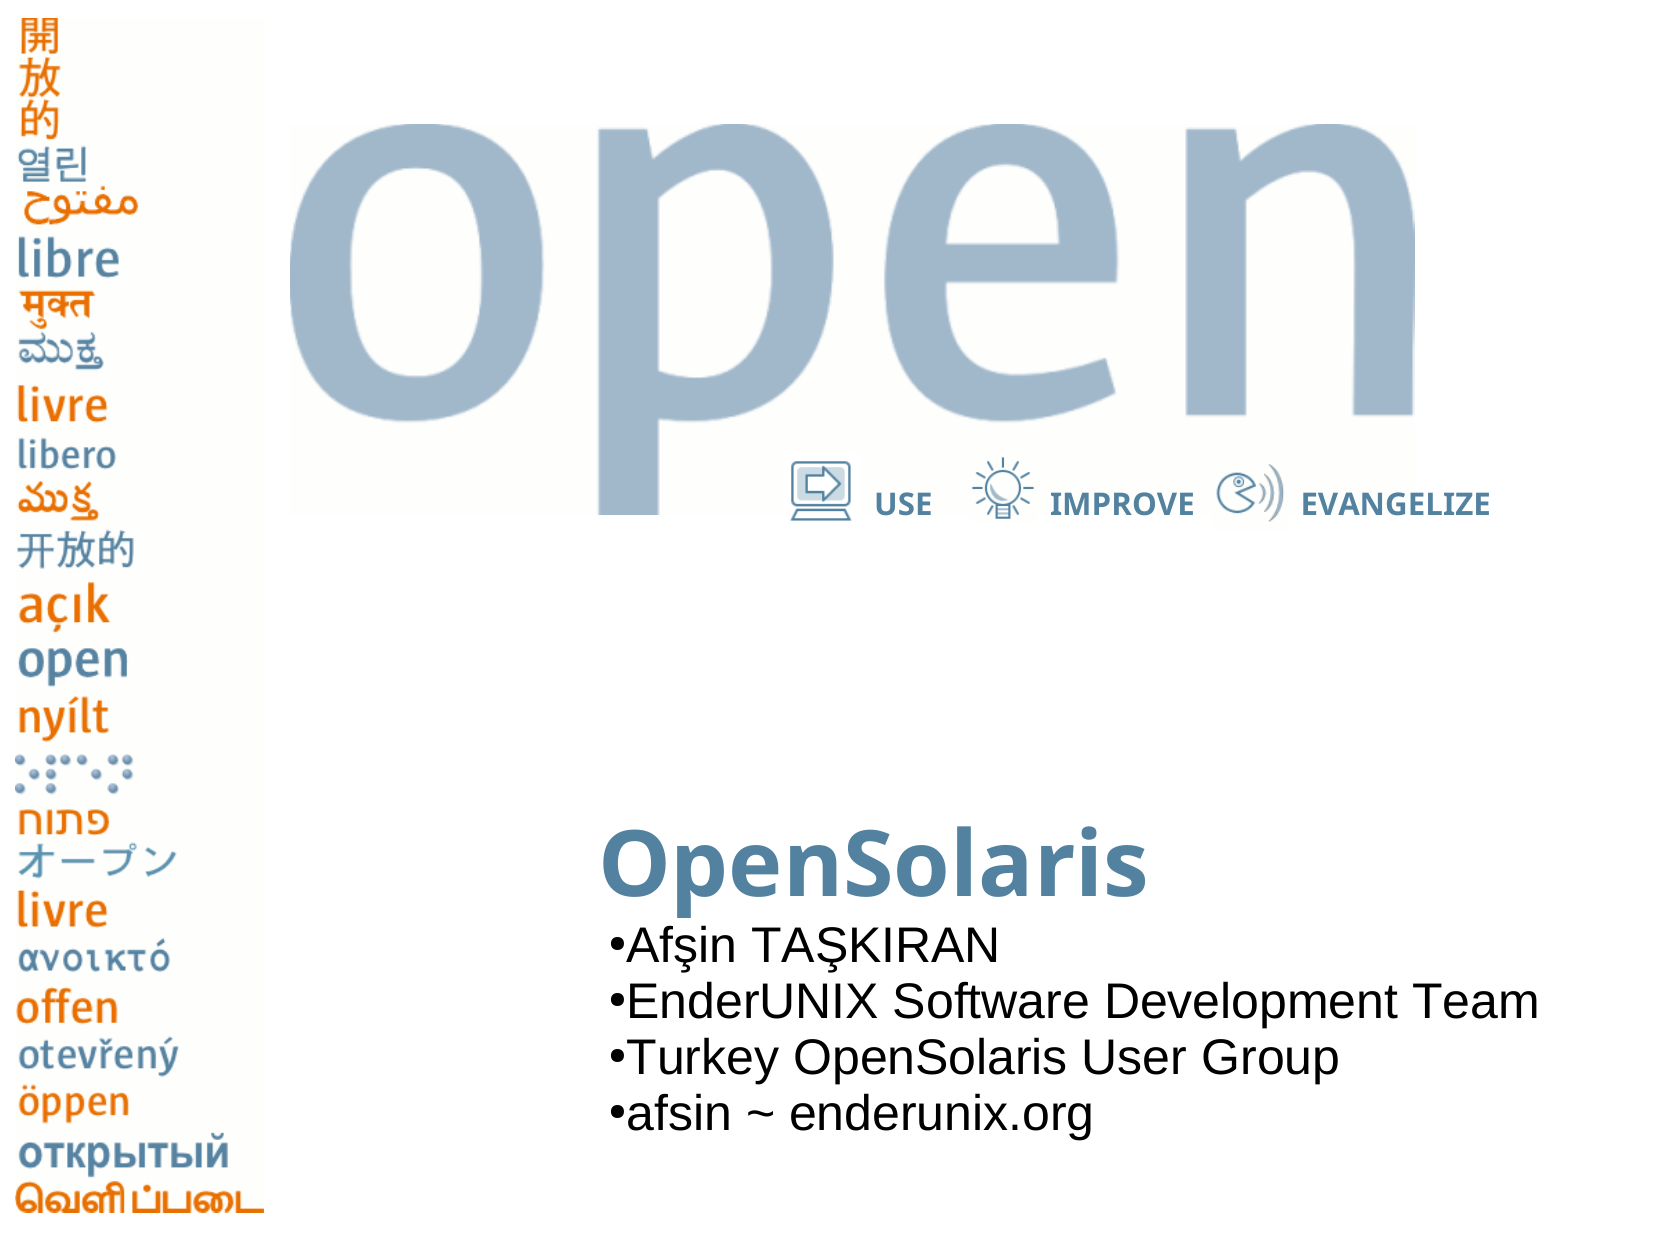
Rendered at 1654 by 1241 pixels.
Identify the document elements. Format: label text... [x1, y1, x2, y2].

picture [1366, 499, 1375, 515]
title OpenSolaris [598, 816, 1589, 924]
picture [15, 18, 264, 1213]
picture [1069, 500, 1074, 515]
list Afşin TAŞKIRAN EnderUNIX Software Development Team Turkey OpenSolaris User Group afsin ~ enderunix.org [608, 917, 1595, 1141]
picture [1079, 500, 1084, 515]
picture [1139, 496, 1150, 511]
picture [290, 124, 1415, 531]
picture [1343, 510, 1354, 515]
picture [1119, 506, 1126, 515]
picture [1346, 497, 1352, 506]
